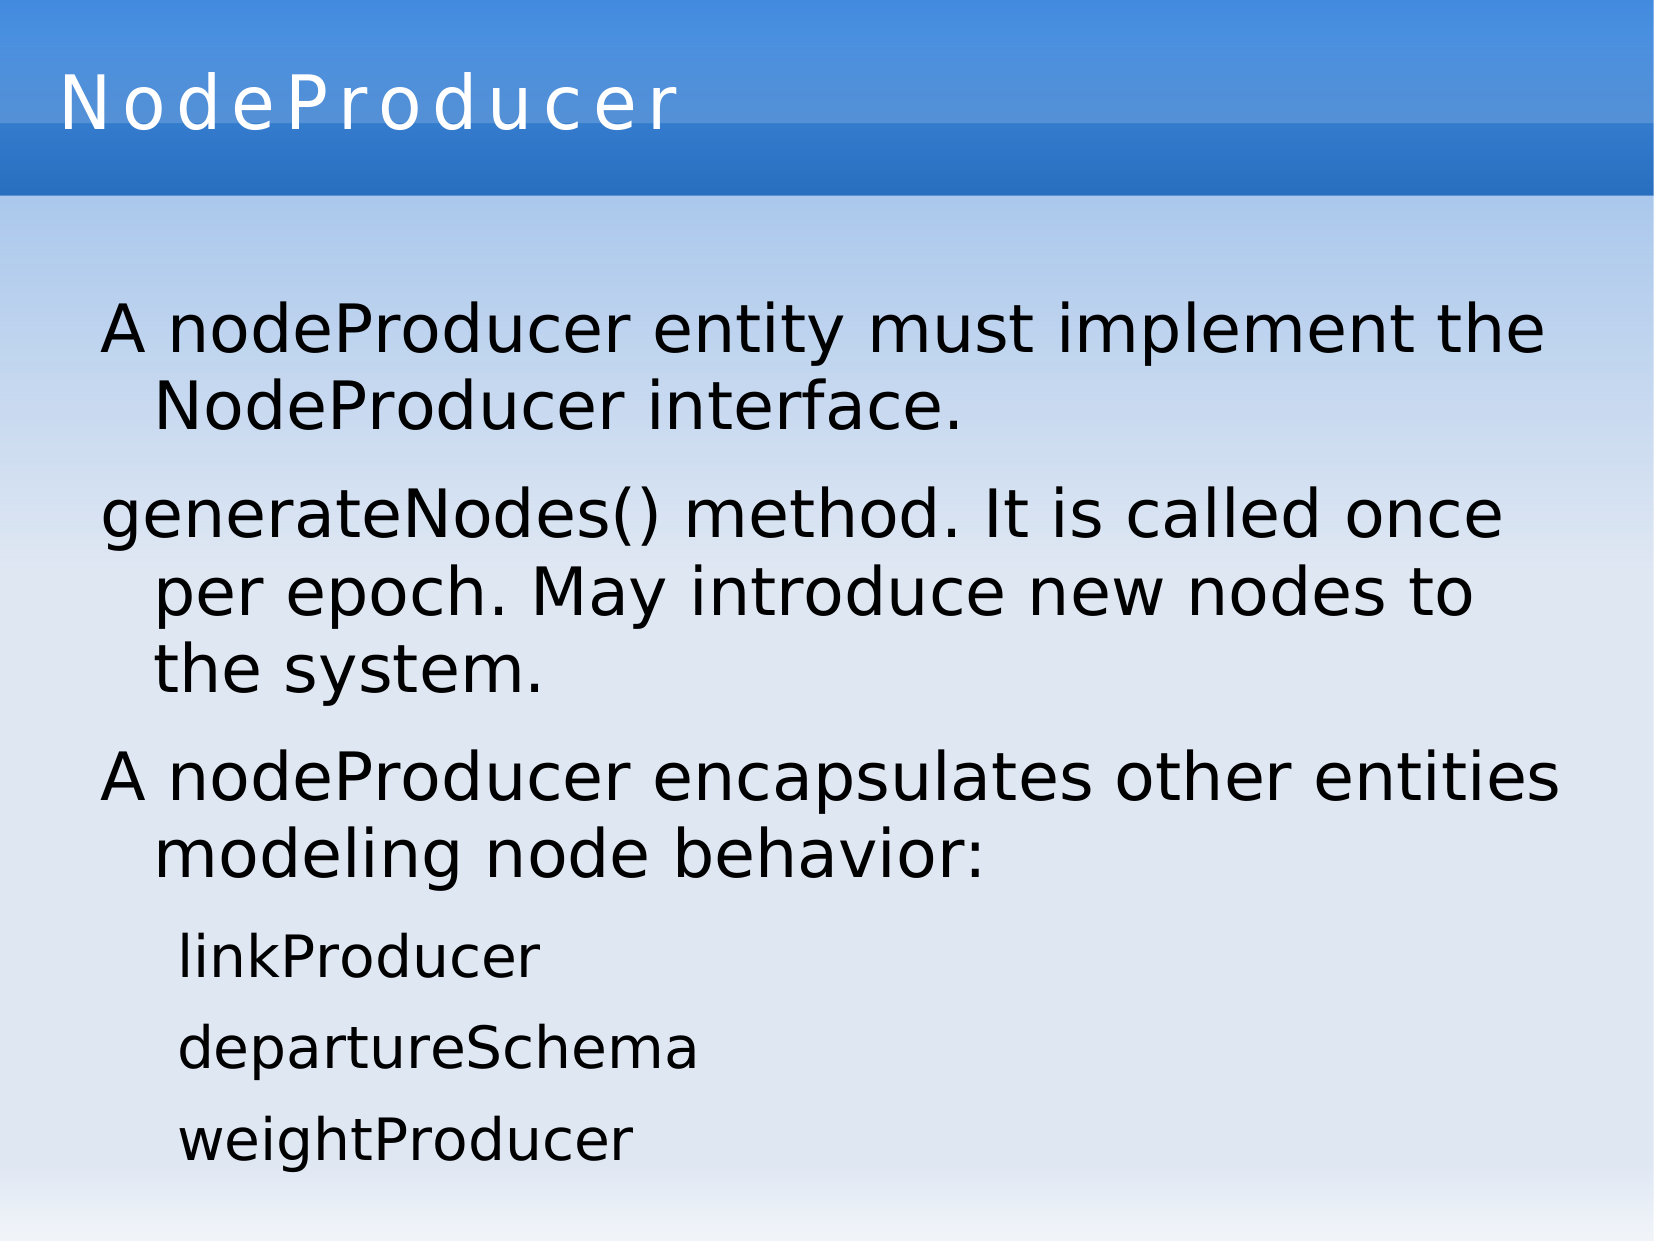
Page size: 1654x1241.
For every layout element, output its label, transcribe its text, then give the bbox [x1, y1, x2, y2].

title NodeProducer [59, 36, 1270, 171]
picture [0, 0, 1654, 1241]
list A nodeProducer entity must implement the NodeProducer interface. generateNodes() method. It is called once per epoch. May introduce new nodes to the system. A nodeProducer encapsulates other entities modeling node behavior: linkProducer departureSchema weightProducer [82, 290, 1571, 1174]
